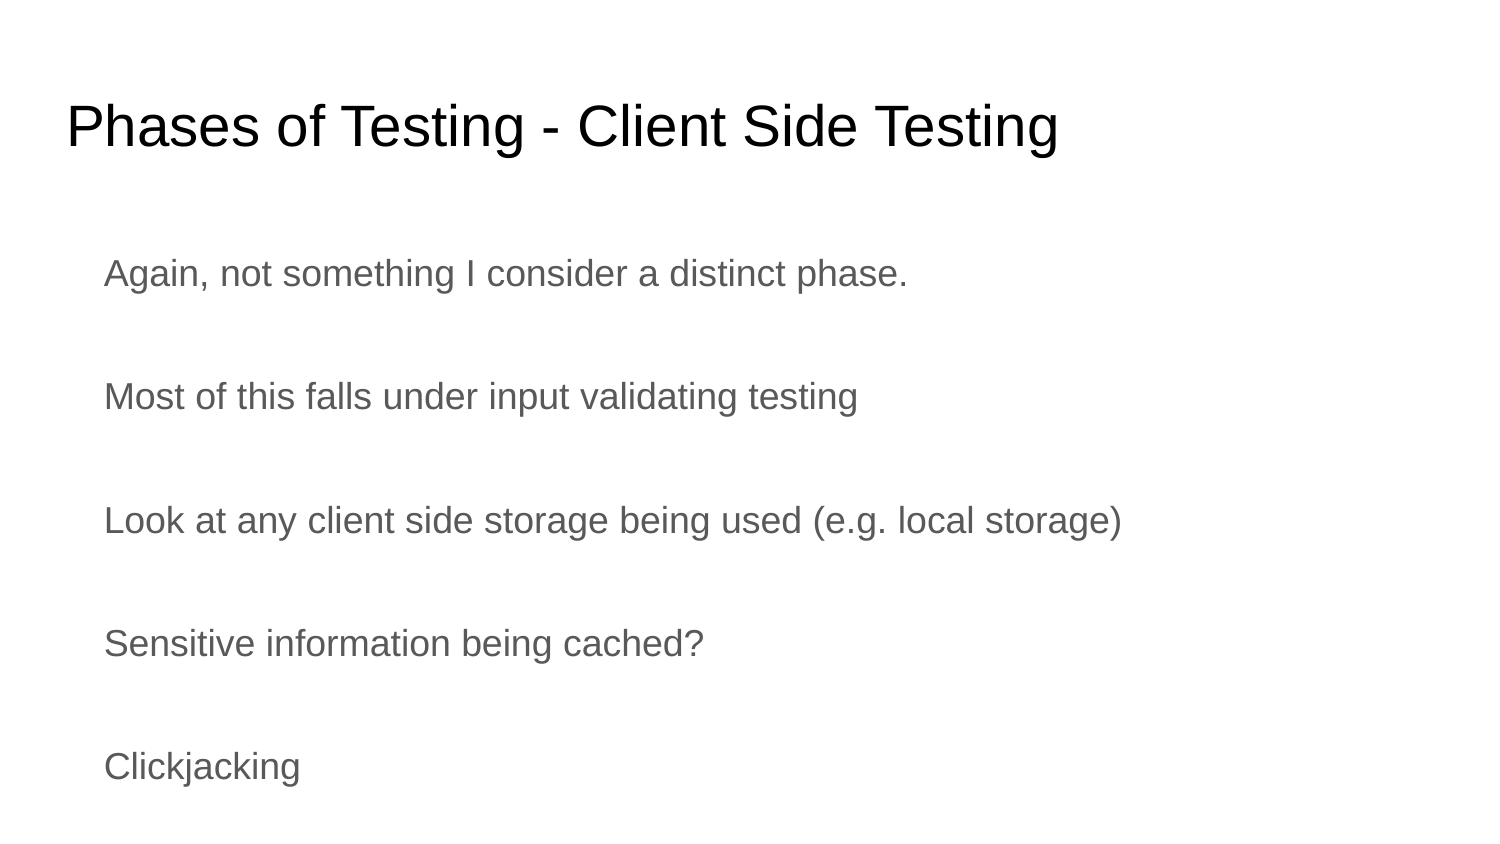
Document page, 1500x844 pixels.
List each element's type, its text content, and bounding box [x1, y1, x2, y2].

title Phases of Testing - Client Side Testing [51, 72, 1449, 167]
list Again, not something I consider a distinct phase. Most of this falls under input validating testing Look at any client side storage being used (e.g. local storage) Sensitive information being cached? Clickjacking Websockets [51, 189, 1449, 750]
